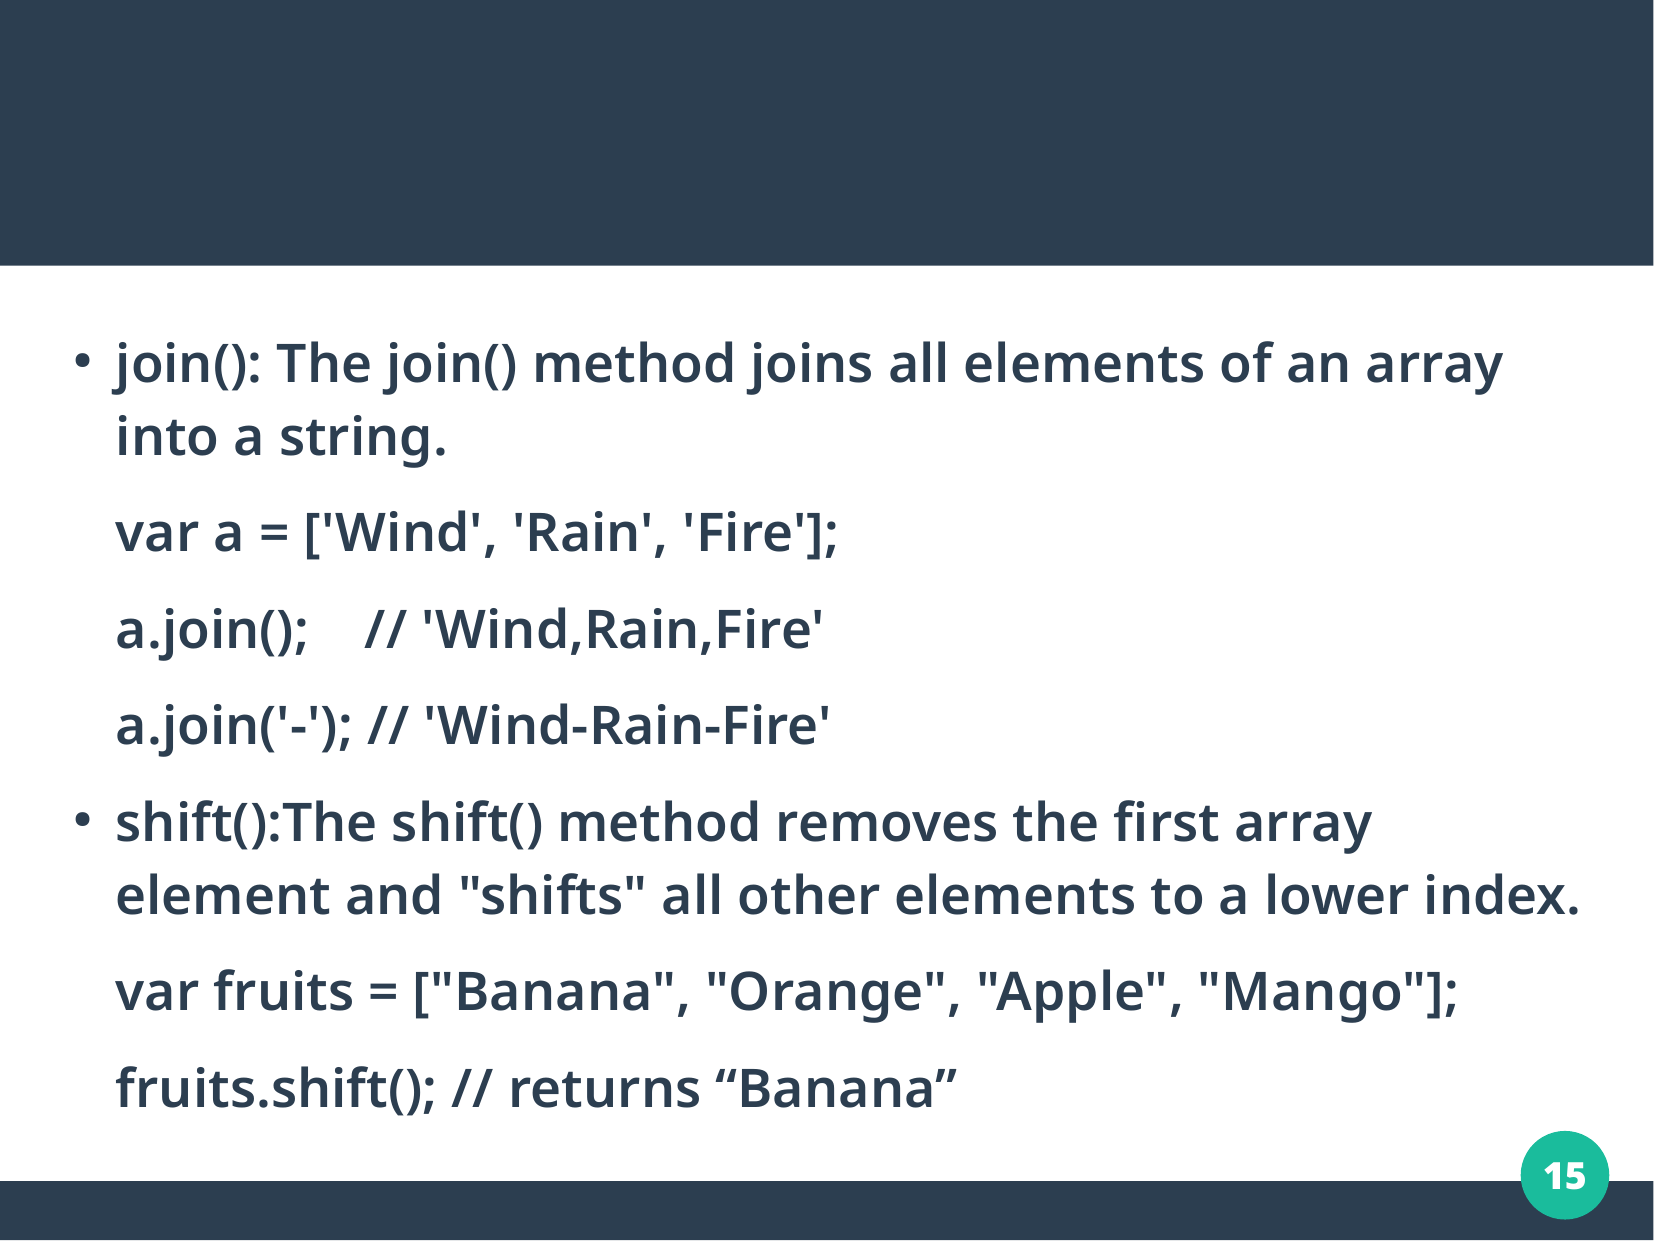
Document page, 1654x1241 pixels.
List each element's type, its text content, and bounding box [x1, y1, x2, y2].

list join(): The join() method joins all elements of an array into a string. var a = ['Wind', 'Rain', 'Fire']; a.join(); // 'Wind,Rain,Fire' a.join('-'); // 'Wind-Rain-Fire' shift():The shift() method removes the first array element and "shifts" all other elements to a lower index. var fruits = ["Banana", "Orange", "Apple", "Mango"]; fruits.shift(); // returns “Banana” [59, 324, 1595, 1152]
